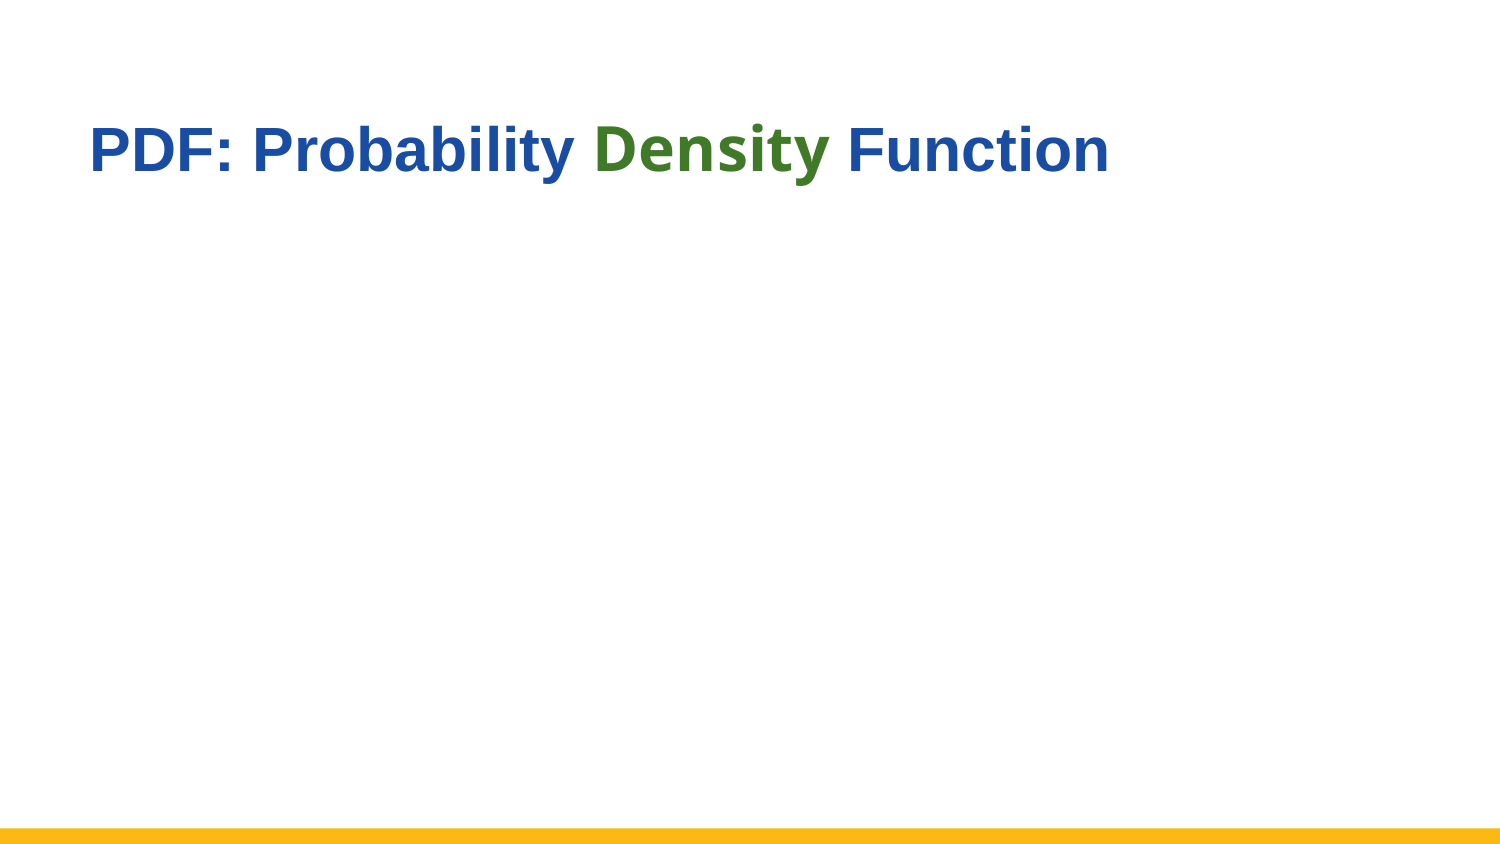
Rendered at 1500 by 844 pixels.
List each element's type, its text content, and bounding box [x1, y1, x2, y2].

text_box PDF: Probability Density Function [74, 0, 1425, 197]
